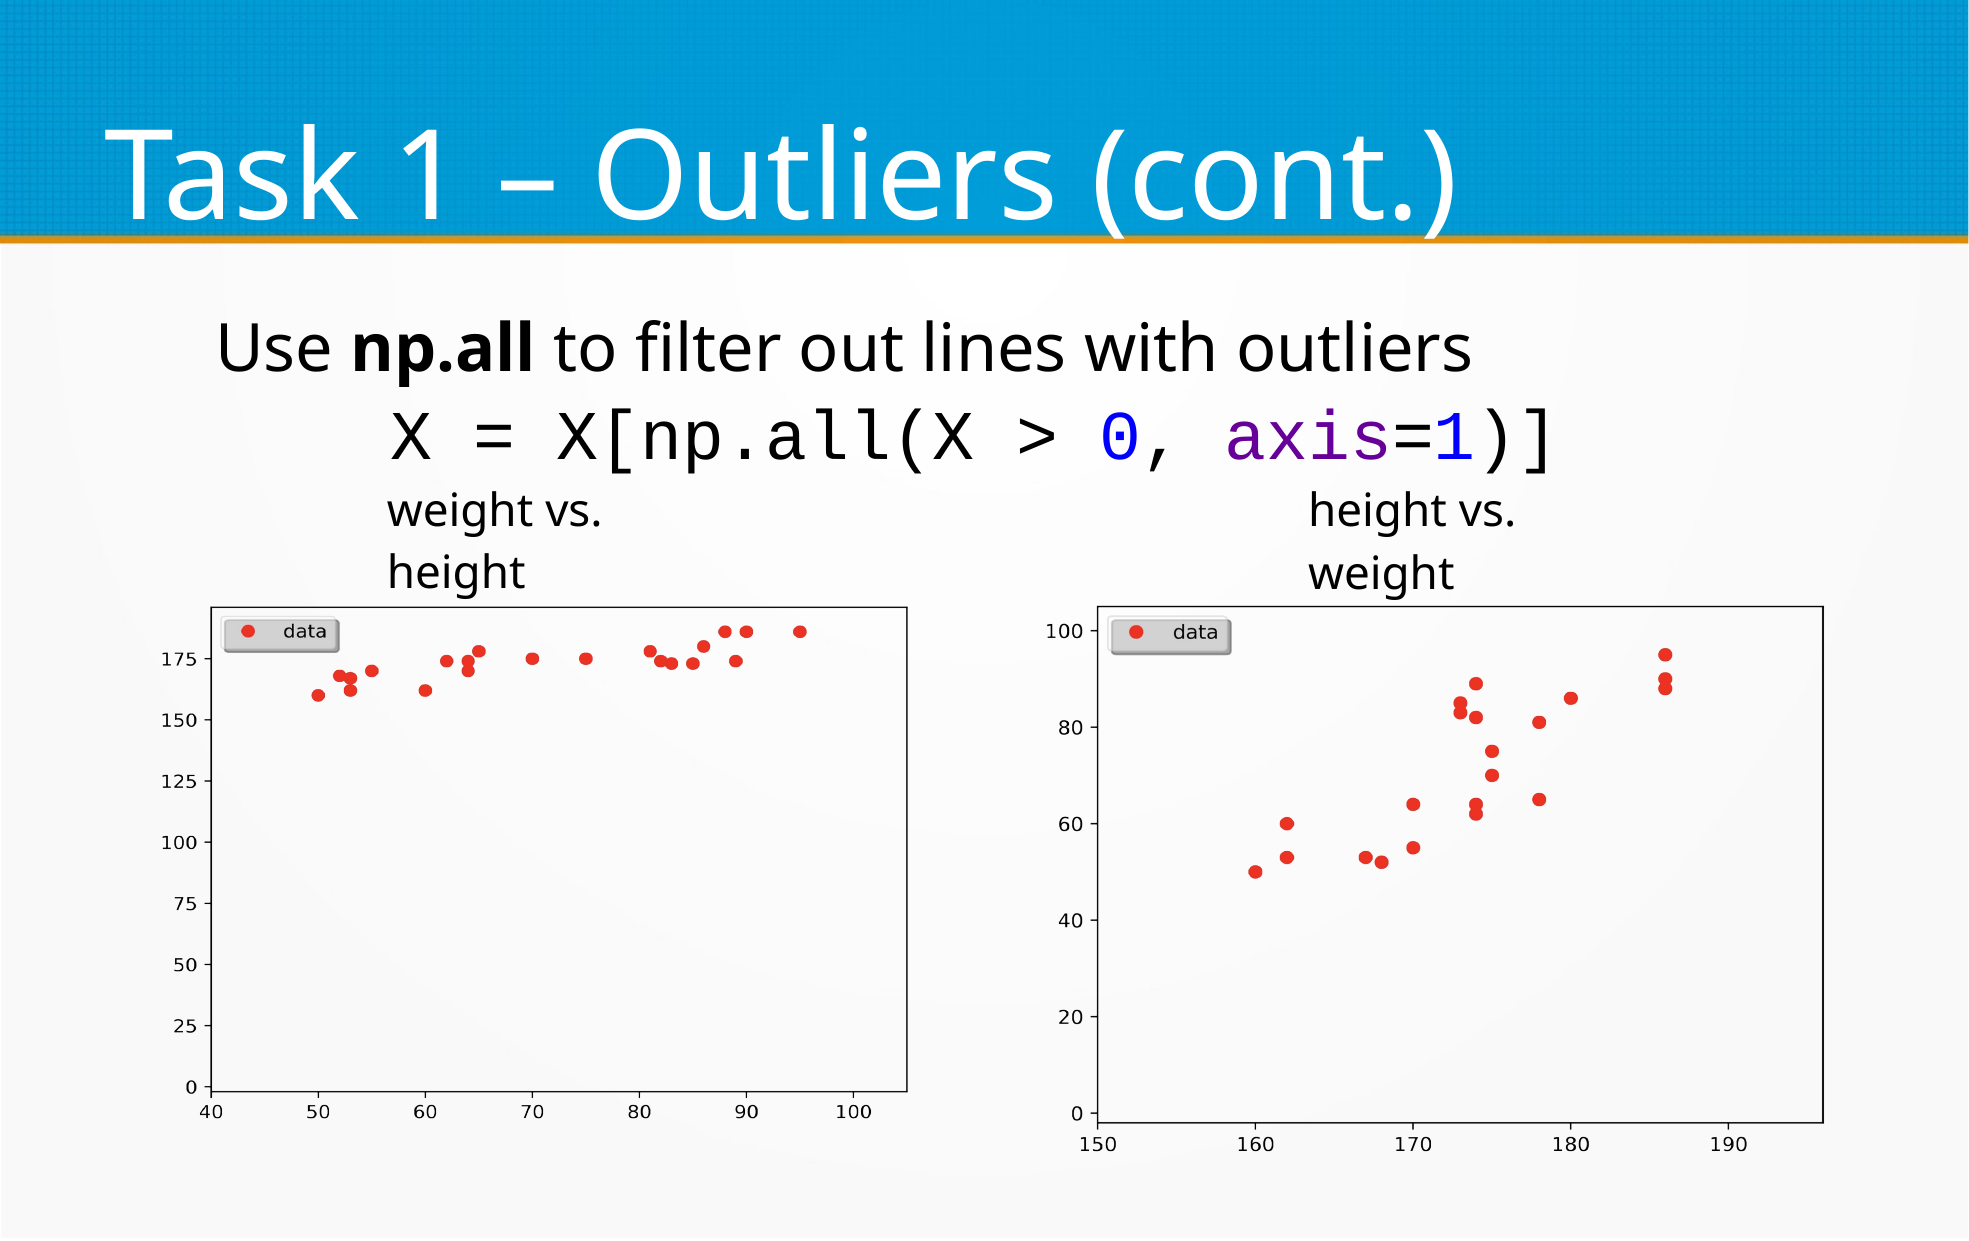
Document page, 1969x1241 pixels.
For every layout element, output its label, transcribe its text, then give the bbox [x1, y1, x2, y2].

text_box Task 1 – Outliers (cont.) [98, 8, 1501, 335]
list X = X[np.all(X > 0, axis=1)] [390, 408, 1607, 500]
subtitle [1388, 575, 1401, 586]
list Use np.all to filter out lines with outliers [214, 300, 1969, 408]
text_box height vs. weight [1302, 505, 1648, 575]
subtitle [496, 500, 520, 505]
subtitle [1410, 500, 1434, 505]
subtitle [1316, 500, 1406, 505]
text_box weight vs. height [380, 505, 726, 575]
subtitle [1405, 408, 1969, 1143]
picture [459, 575, 472, 585]
picture [0, 233, 1969, 1241]
subtitle [495, 500, 1401, 1143]
subtitle [1501, 182, 1969, 300]
